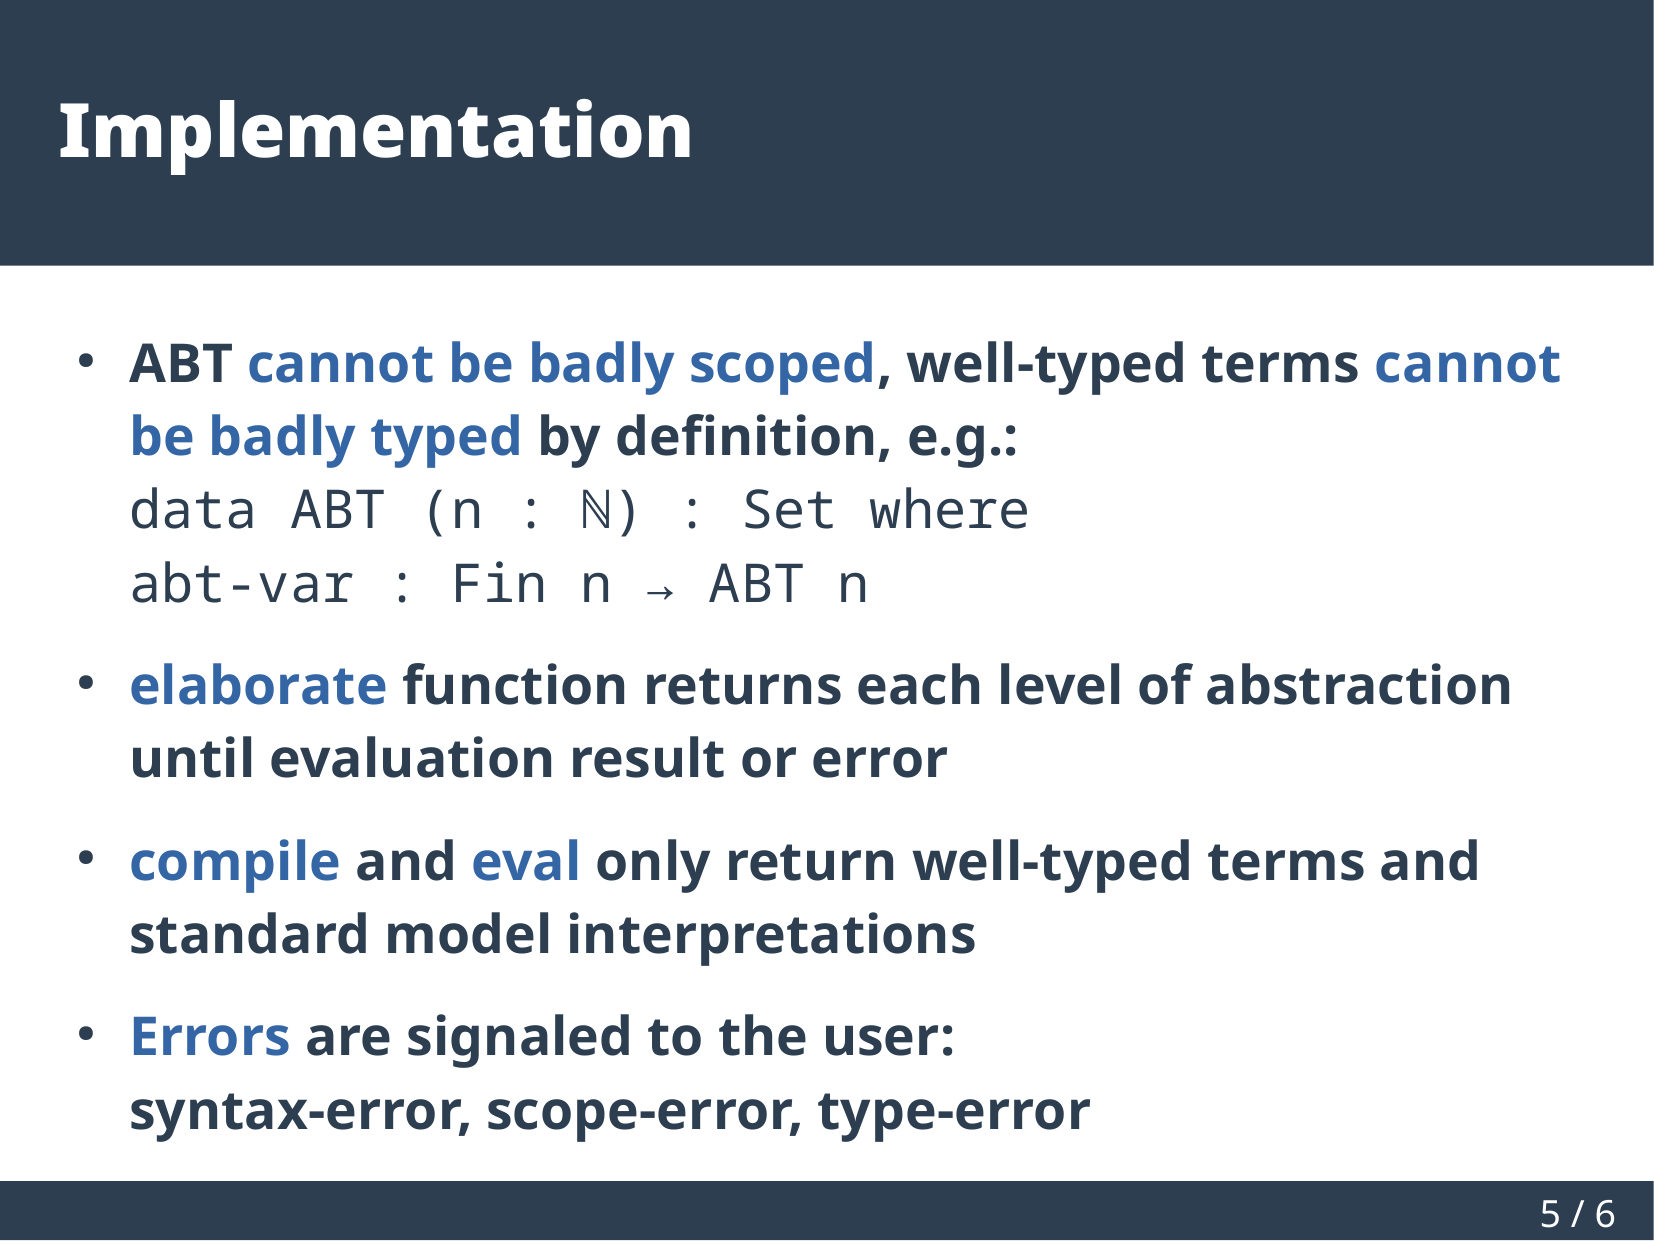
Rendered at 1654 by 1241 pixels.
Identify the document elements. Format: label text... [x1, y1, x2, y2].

title Implementation [59, 49, 1595, 207]
list ABT cannot be badly scoped, well-typed terms cannot be badly typed by definition, e.g.: data ABT (n : ℕ) : Set where abt-var : Fin n → ABT n elaborate function returns each level of abstraction until evaluation result or error compile and eval only return well-typed terms and standard model interpretations Errors are signaled to the user: syntax-error, scope-error, type-error [59, 324, 1595, 1152]
